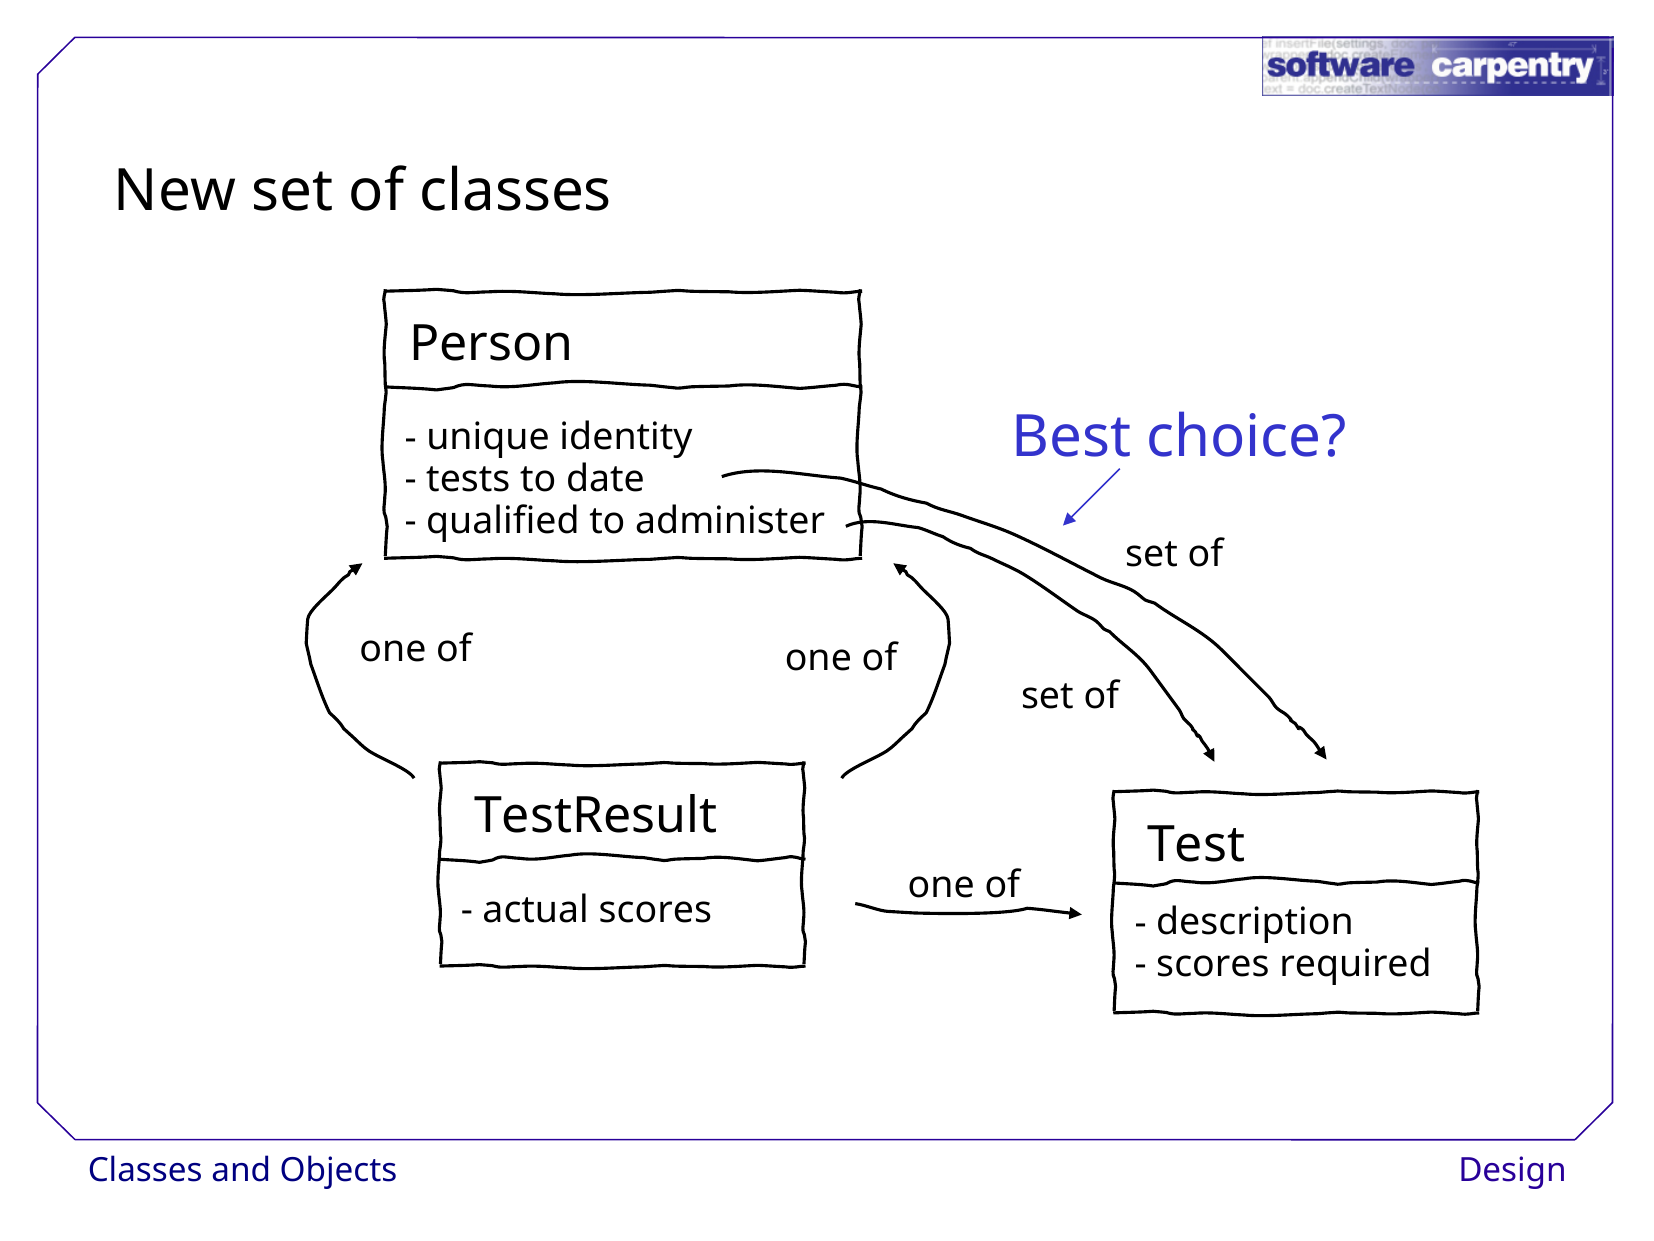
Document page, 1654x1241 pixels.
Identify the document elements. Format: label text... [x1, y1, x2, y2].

text_box set of [1110, 525, 1253, 583]
text_box actual scores [446, 881, 787, 939]
text_box TestResult [459, 780, 733, 852]
picture [1262, 36, 1614, 96]
text_box one of [892, 856, 1054, 914]
text_box Test [1132, 809, 1261, 881]
text_box description - scores required [1119, 893, 1461, 993]
text_box set of [1006, 667, 1149, 725]
text_box New set of classes [99, 109, 1517, 231]
text_box Person [394, 308, 589, 380]
text_box Best choice? [996, 355, 1432, 476]
text_box unique identity - tests to date - qualified to administer [389, 408, 853, 550]
text_box one of [770, 629, 931, 687]
text_box one of [344, 620, 506, 678]
